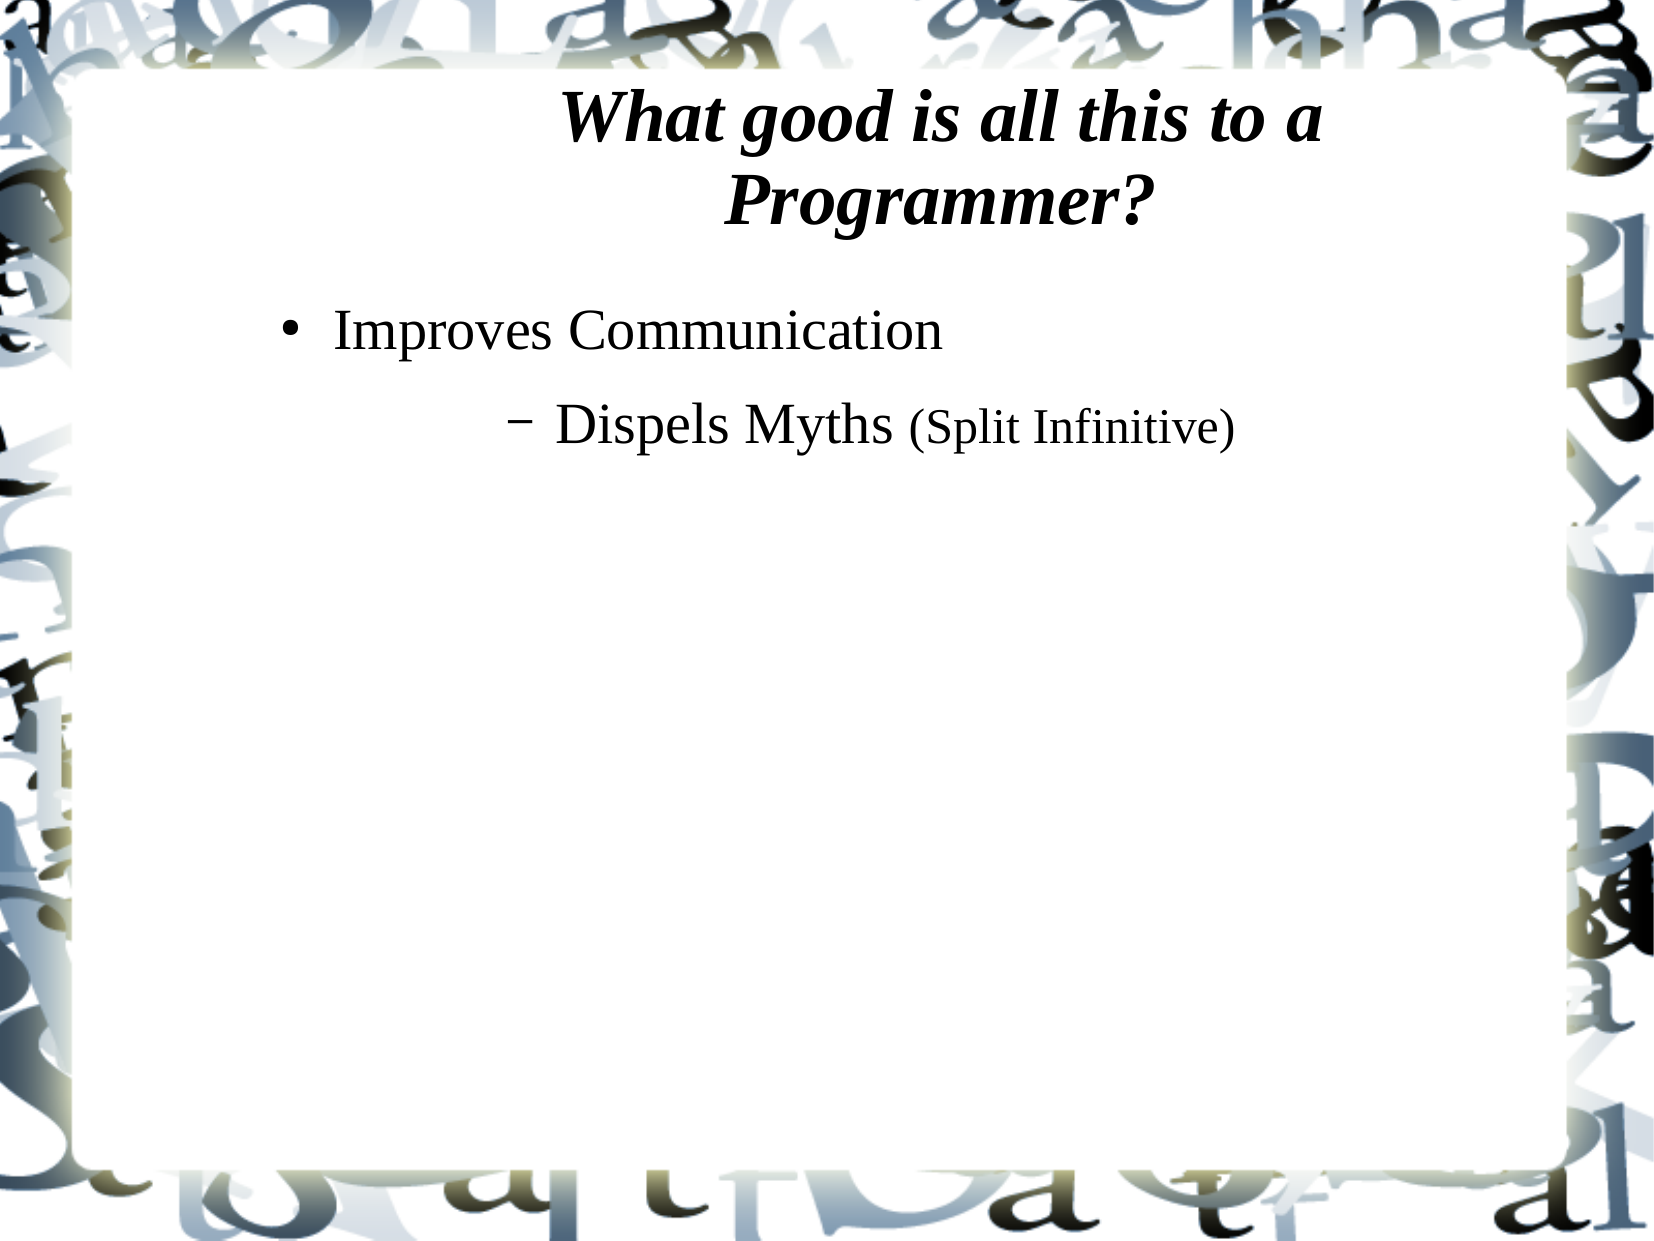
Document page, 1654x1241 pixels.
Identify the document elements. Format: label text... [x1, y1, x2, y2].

picture [0, 0, 1654, 1241]
text_box Improves Communication Dispels Myths (Split Infinitive) [262, 297, 1388, 1163]
text_box What good is all this to a Programmer? [450, 75, 1361, 270]
